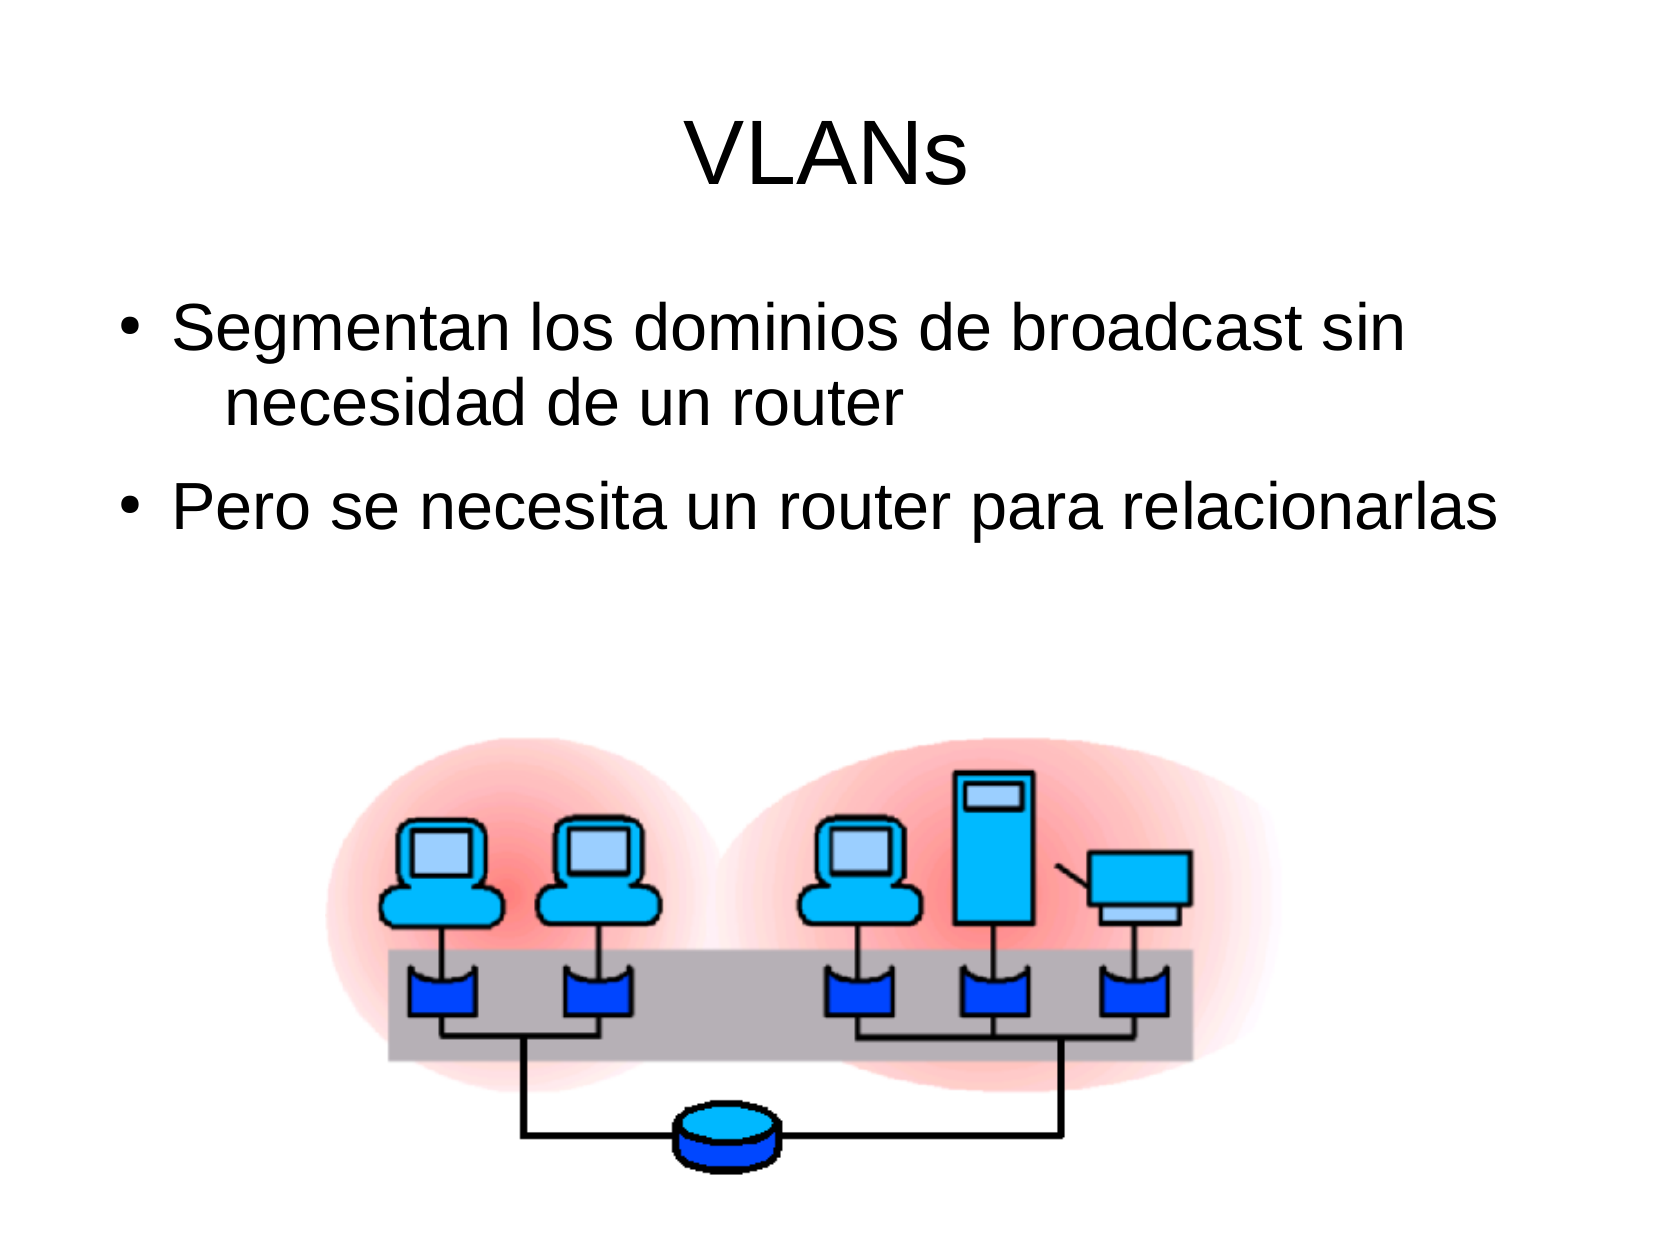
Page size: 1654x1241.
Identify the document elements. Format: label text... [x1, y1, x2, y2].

list Segmentan los dominios de broadcast sin necesidad de un router Pero se necesita un router para relacionarlas [82, 290, 1571, 1010]
picture [325, 737, 1331, 1180]
title VLANs [82, 49, 1571, 257]
